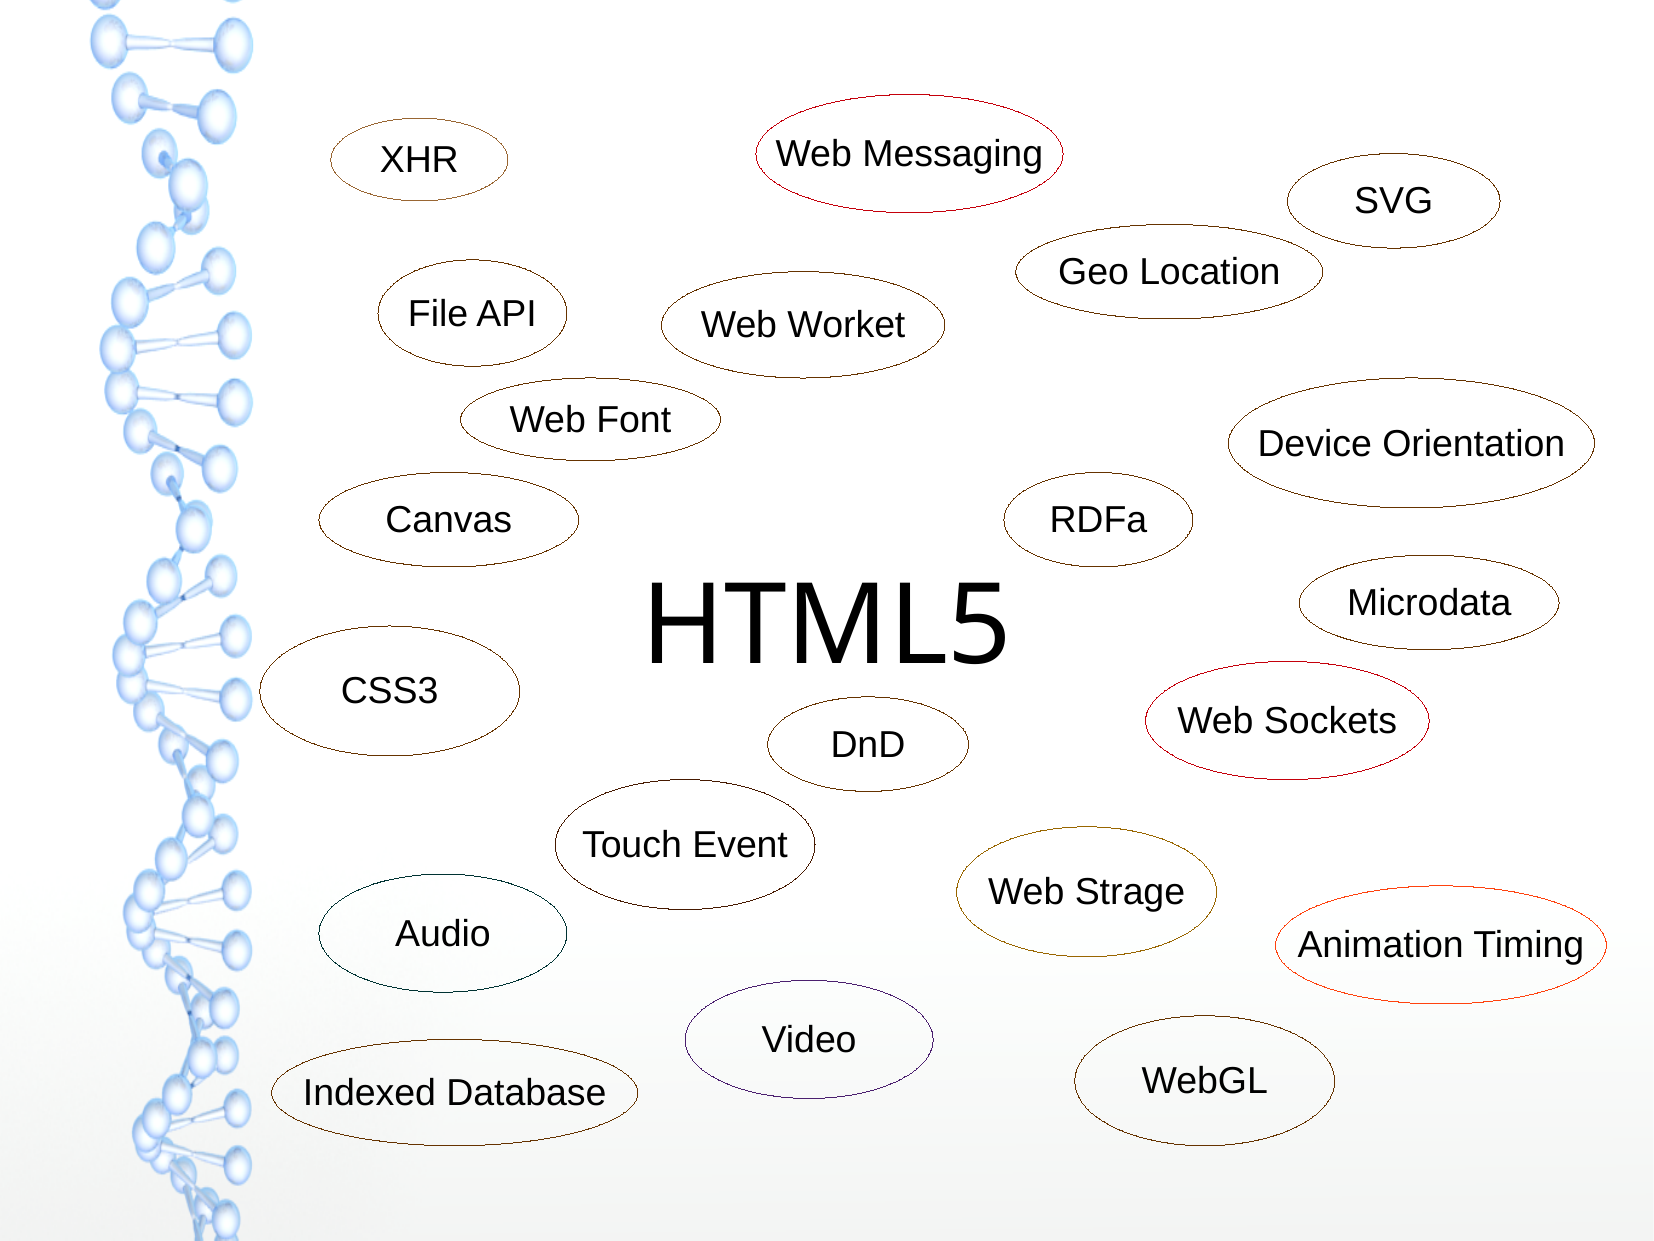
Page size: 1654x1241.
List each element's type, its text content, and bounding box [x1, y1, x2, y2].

text_box CSS3 [259, 625, 520, 756]
text_box Web Sockets [1145, 661, 1430, 780]
text_box SVG [1287, 153, 1501, 249]
text_box File API [377, 259, 567, 367]
text_box Web Worket [661, 271, 945, 379]
text_box Web Font [460, 377, 721, 461]
text_box Canvas [318, 472, 579, 567]
text_box Indexed Database [271, 1039, 638, 1146]
text_box Web Messaging [755, 94, 1064, 213]
text_box Microdata [1299, 555, 1560, 650]
text_box Audio [318, 874, 567, 993]
text_box Animation Timing [1275, 885, 1607, 1004]
text_box Web Strage [956, 826, 1217, 957]
text_box WebGL [1074, 1015, 1335, 1146]
subtitle HTML5 [162, 134, 1492, 1106]
text_box Touch Event [555, 779, 816, 910]
text_box XHR [330, 118, 508, 201]
text_box RDFa [1003, 472, 1193, 567]
text_box Device Orientation [1228, 377, 1595, 508]
text_box Geo Location [1015, 224, 1323, 319]
picture [0, 0, 1654, 1241]
text_box DnD [767, 696, 969, 792]
text_box Video [685, 980, 934, 1099]
